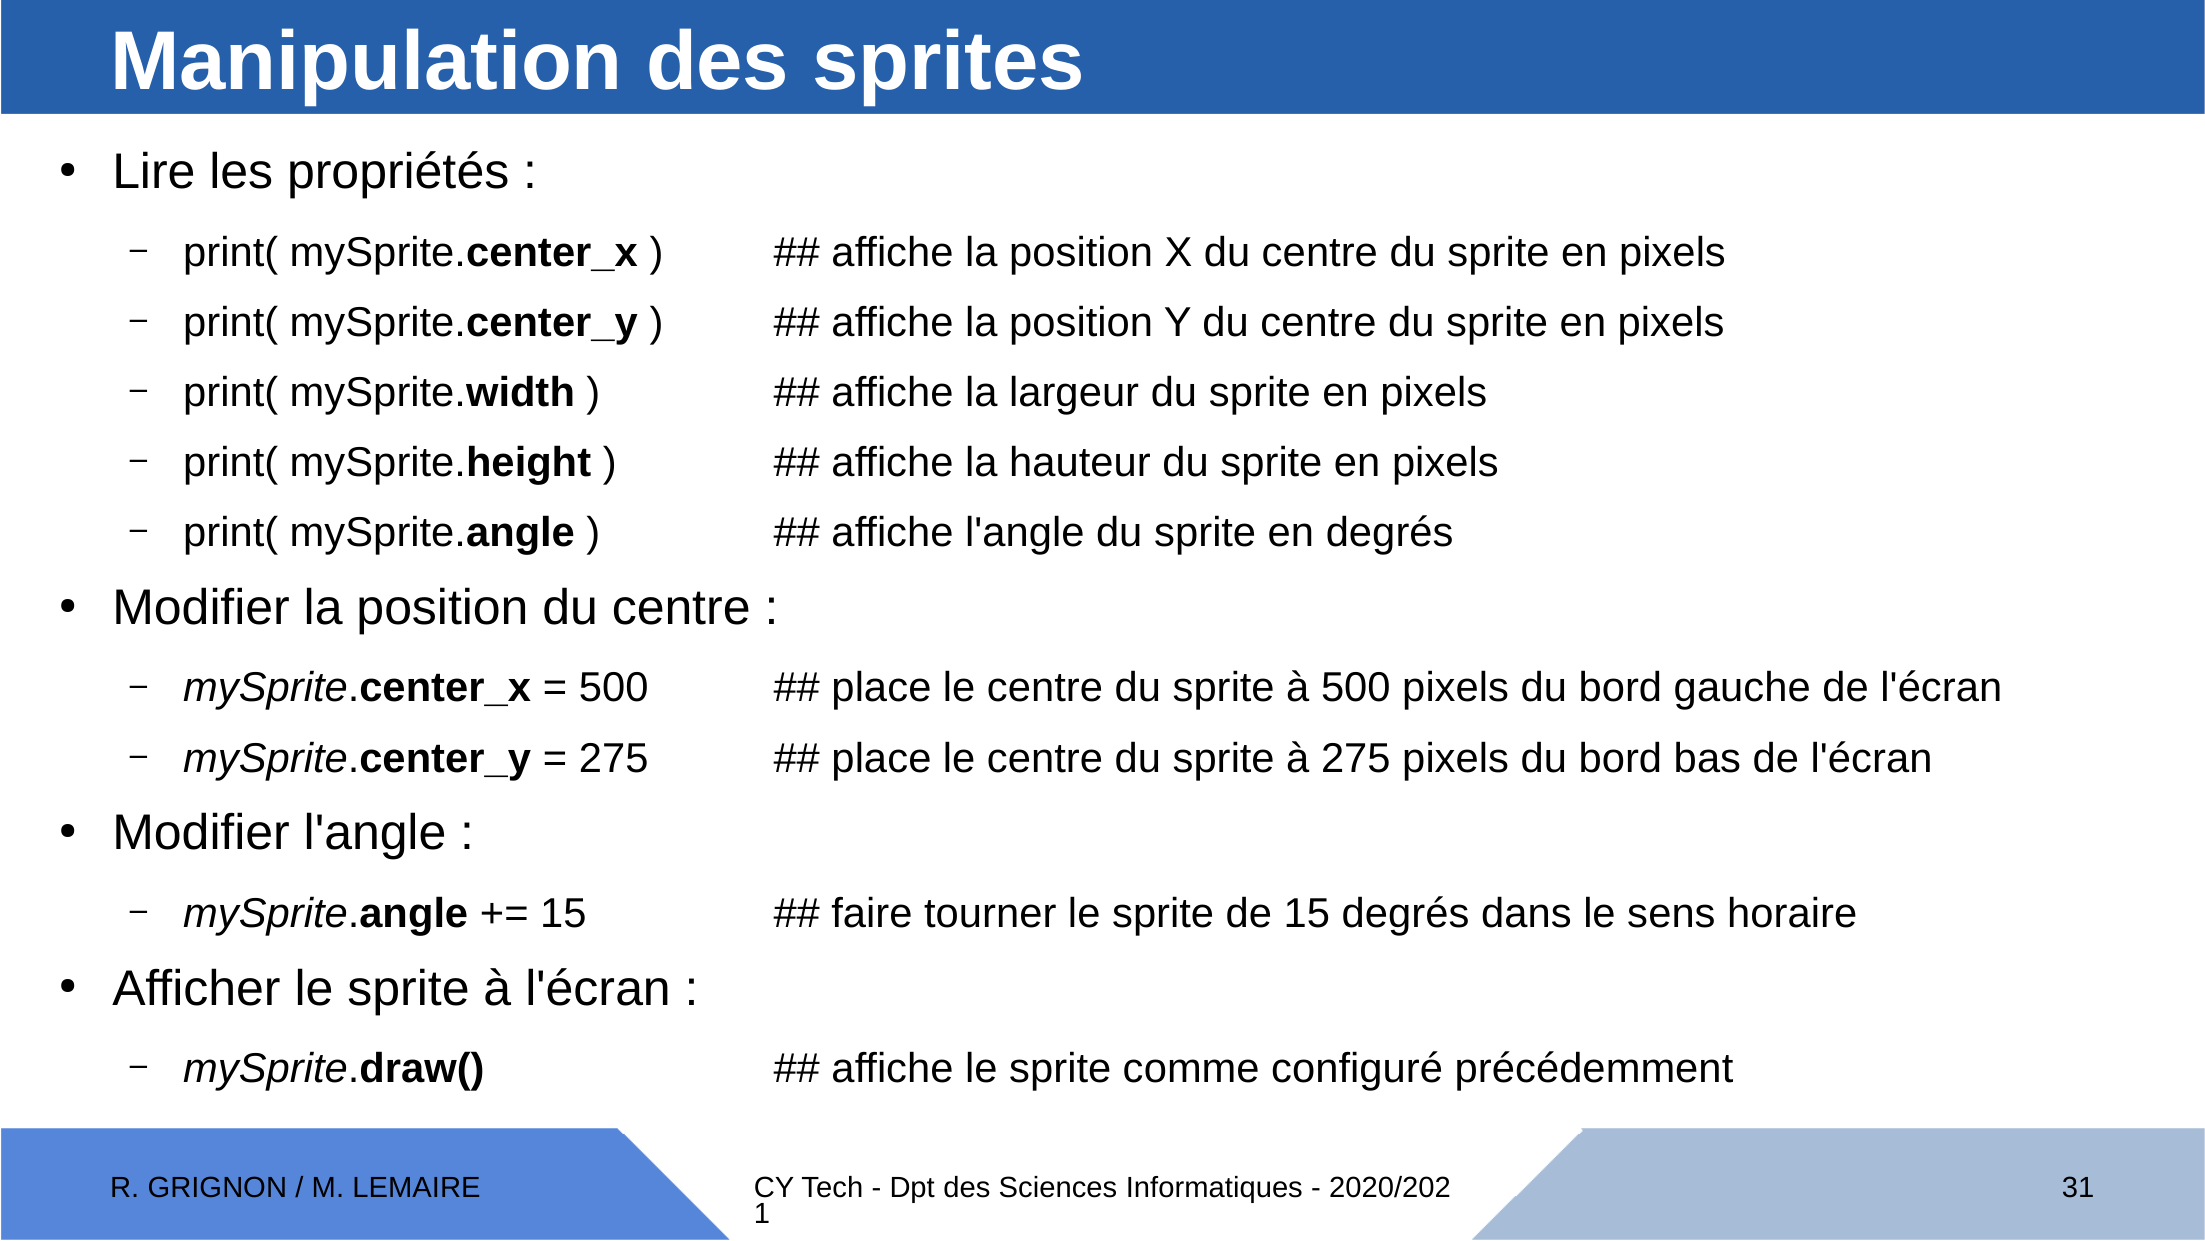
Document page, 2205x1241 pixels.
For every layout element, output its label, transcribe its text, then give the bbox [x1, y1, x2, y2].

list Lire les propriétés : print( mySprite.center_x ) ## affiche la position X du centre du sprite en pixels print( mySprite.center_y ) ## affiche la position Y du centre du sprite en pixels print( mySprite.width ) ## affiche la largeur du sprite en pixels print( mySprite.height ) ## affiche la hauteur du sprite en pixels print( mySprite.angle ) ## affiche l'angle du sprite en degrés Modifier la position du centre : mySprite.center_x = 500 ## place le centre du sprite à 500 pixels du bord gauche de l'écran mySprite.center_y = 275 ## place le centre du sprite à 275 pixels du bord bas de l'écran Modifier l'angle : mySprite.angle += 15 ## faire tourner le sprite de 15 degrés dans le sens horaire Afficher le sprite à l'écran : mySprite.draw() ## affiche le sprite comme configuré précédemment [41, 214, 2191, 1104]
title Manipulation des sprites [110, 49, 2095, 214]
picture [0, 0, 2205, 1241]
